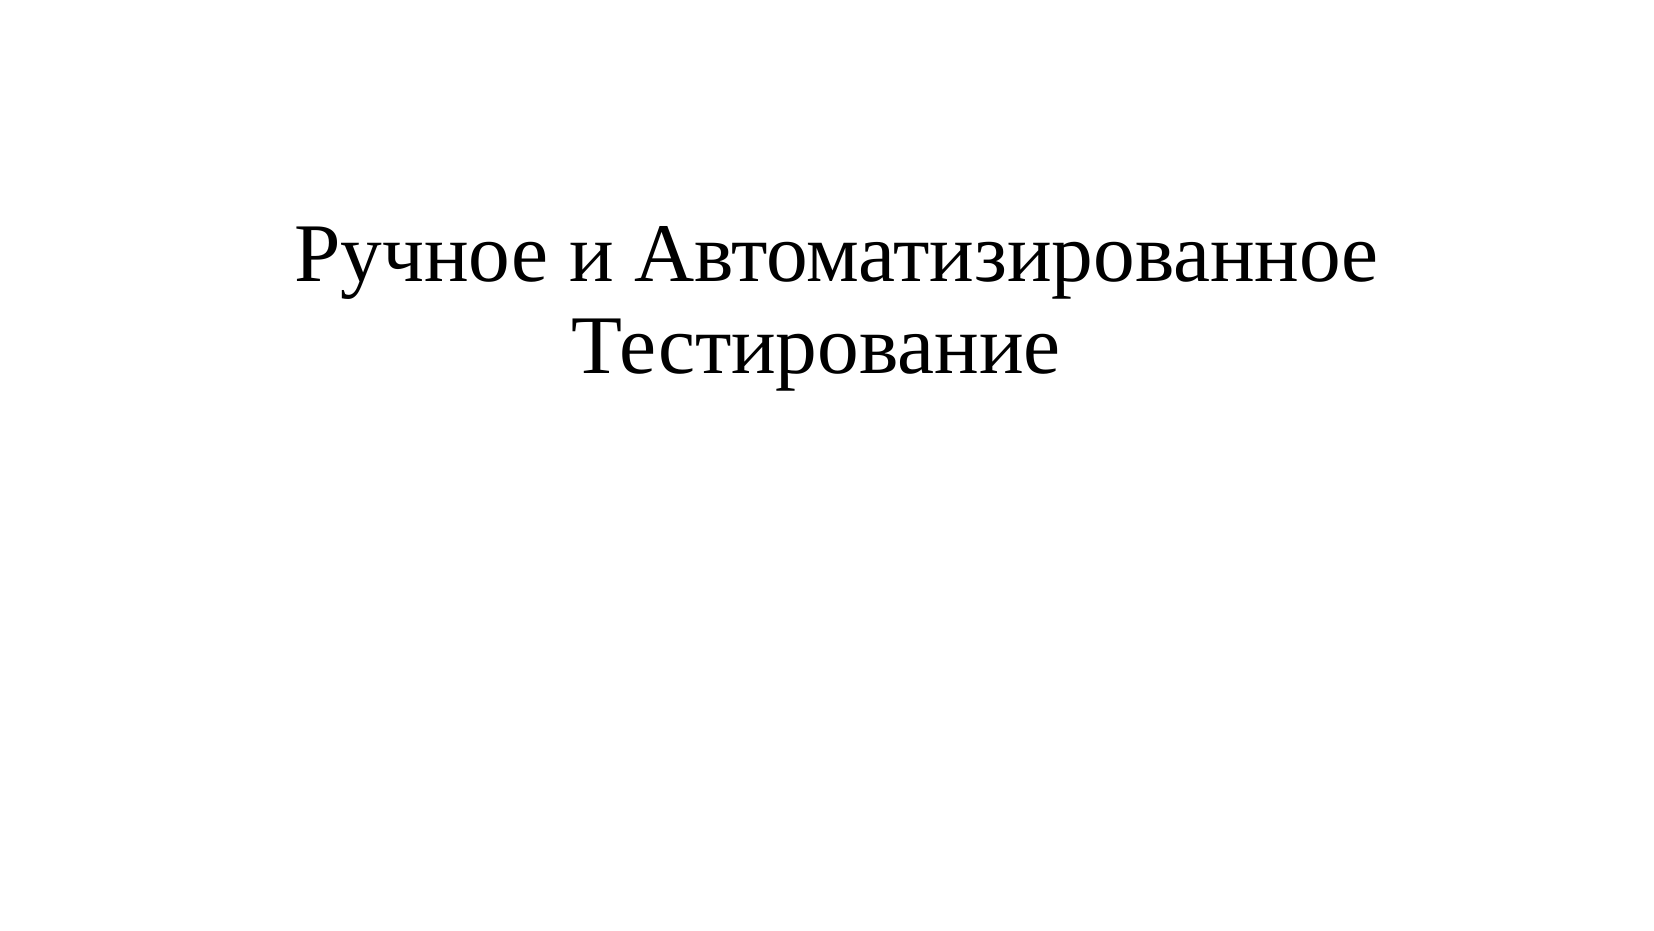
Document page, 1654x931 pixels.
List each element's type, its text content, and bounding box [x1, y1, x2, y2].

title Ручное и Автоматизированное Тестирование [82, 206, 1571, 392]
